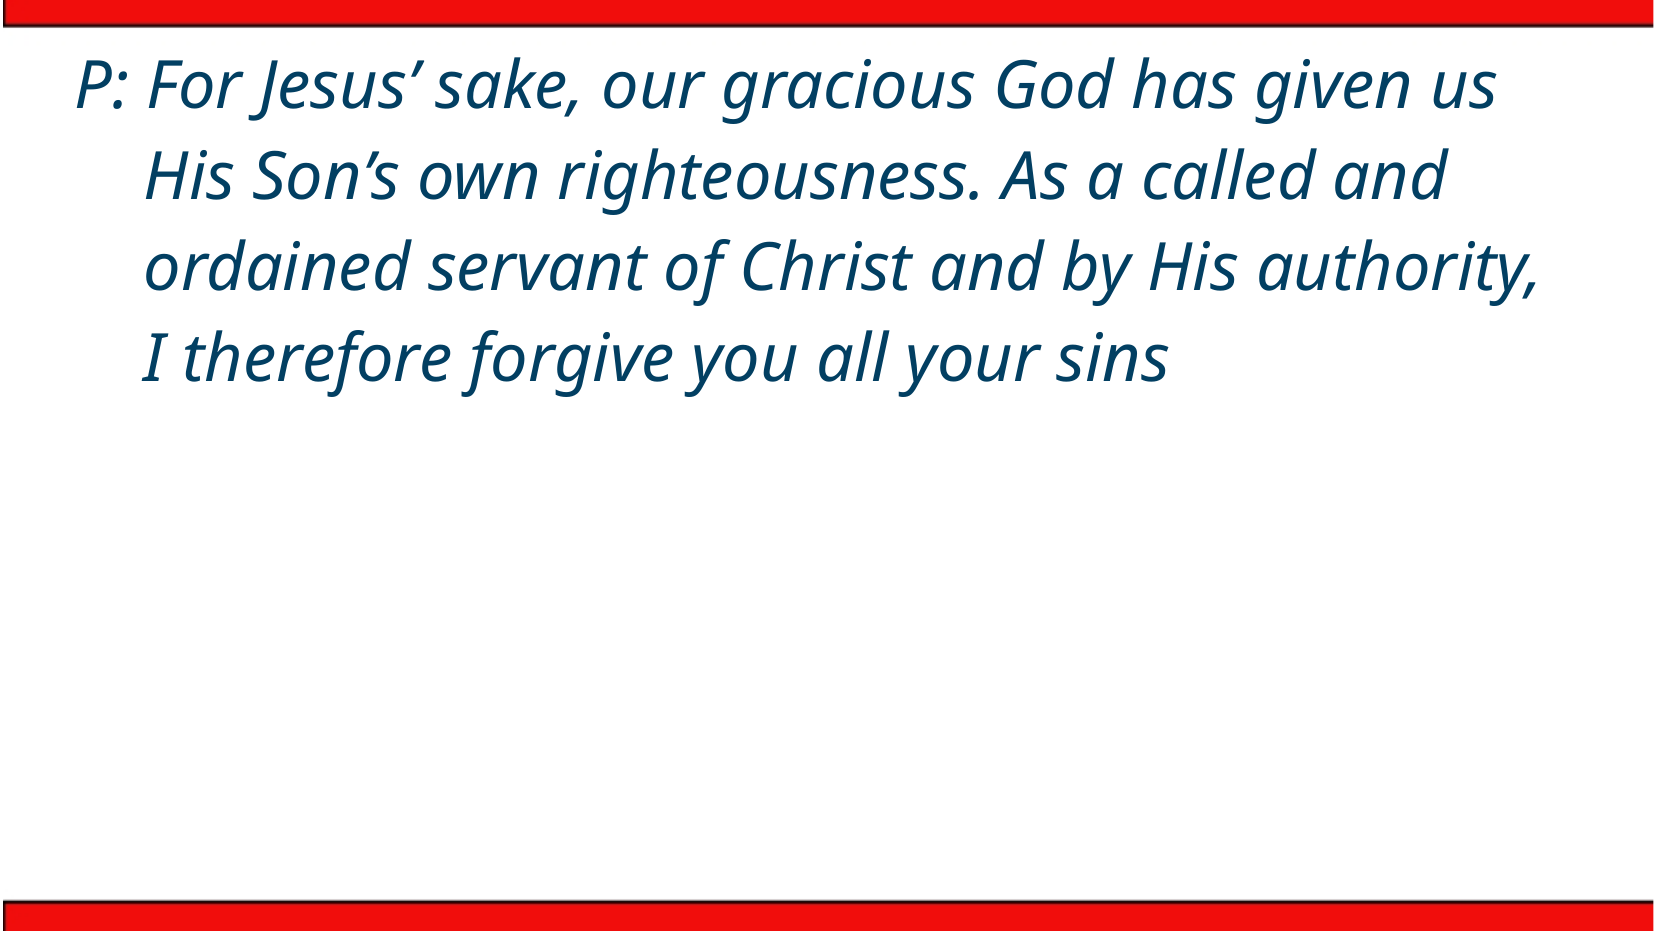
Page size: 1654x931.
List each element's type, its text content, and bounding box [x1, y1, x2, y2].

picture [3, 0, 1654, 931]
text_box P: For Jesus’ sake, our gracious God has given us His Son’s own righteousness. As a called and ordained servant of Christ and by His authority, I therefore forgive you all your sins [60, 30, 1591, 436]
